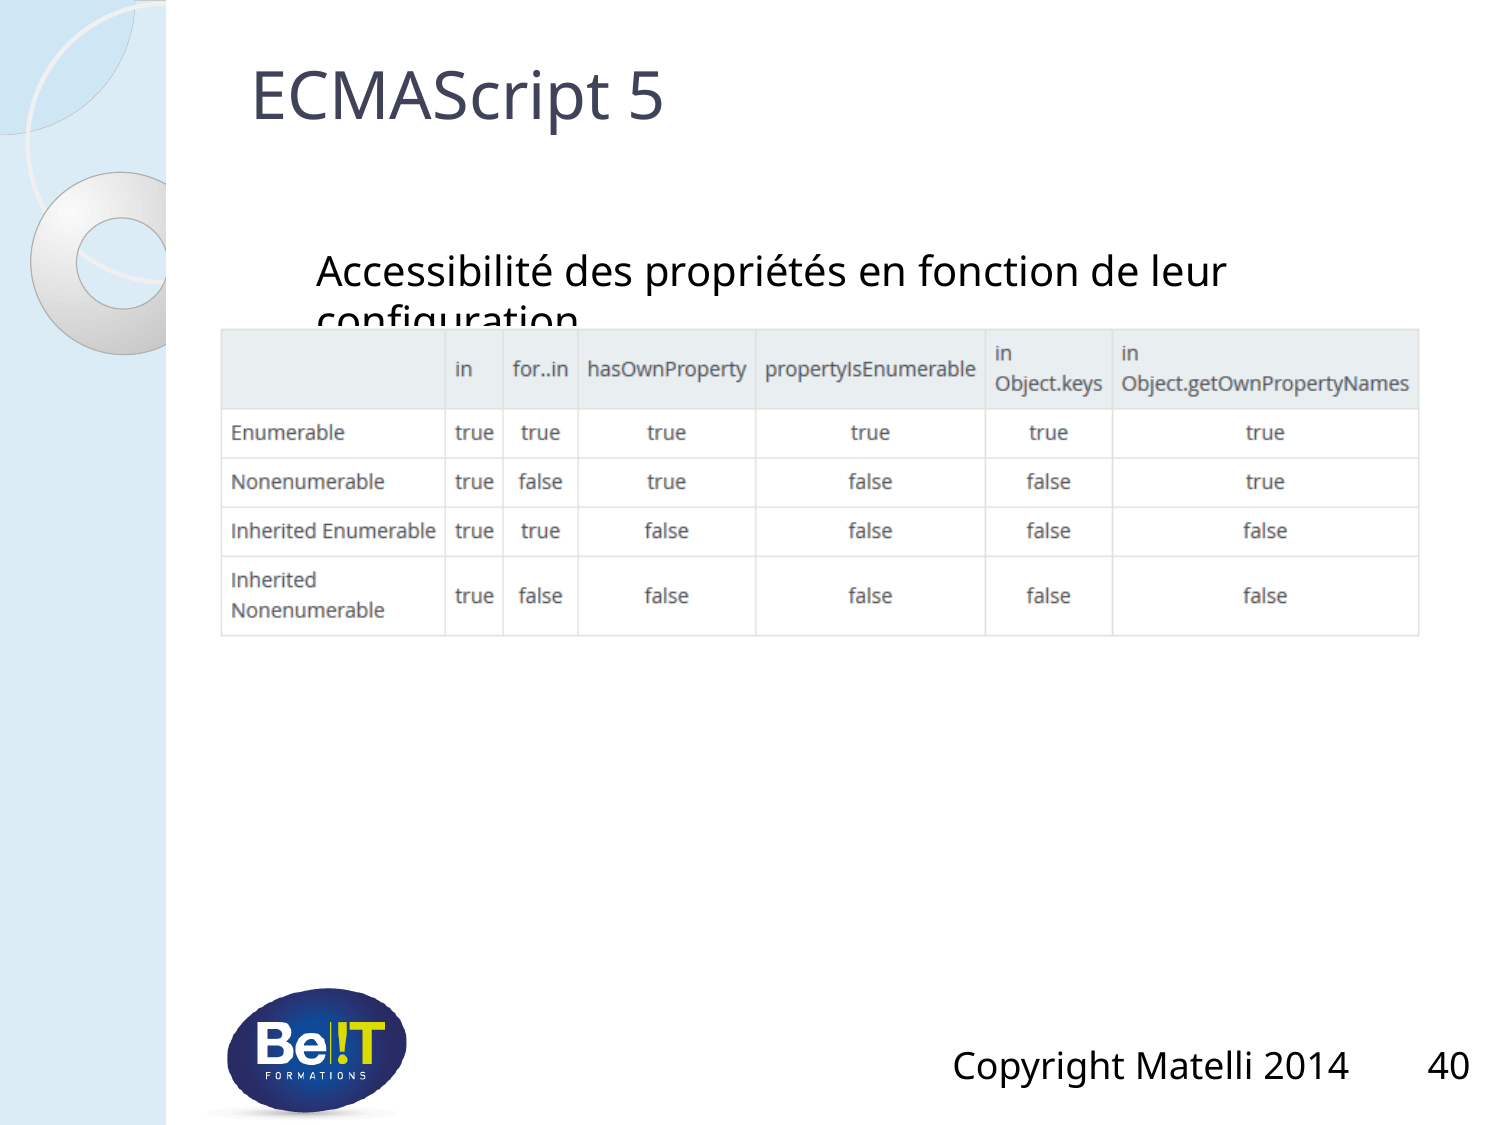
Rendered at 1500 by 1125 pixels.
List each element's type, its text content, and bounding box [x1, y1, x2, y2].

title ECMAScript 5 [235, 45, 1466, 233]
slide_number <numéro> [1413, 1034, 1488, 1113]
footer Copyright Matelli 2014 [937, 1034, 1413, 1113]
list Accessibilité des propriétés en fonction de leur configuration [235, 237, 1466, 1025]
picture [218, 326, 1424, 641]
picture [171, 977, 442, 1125]
